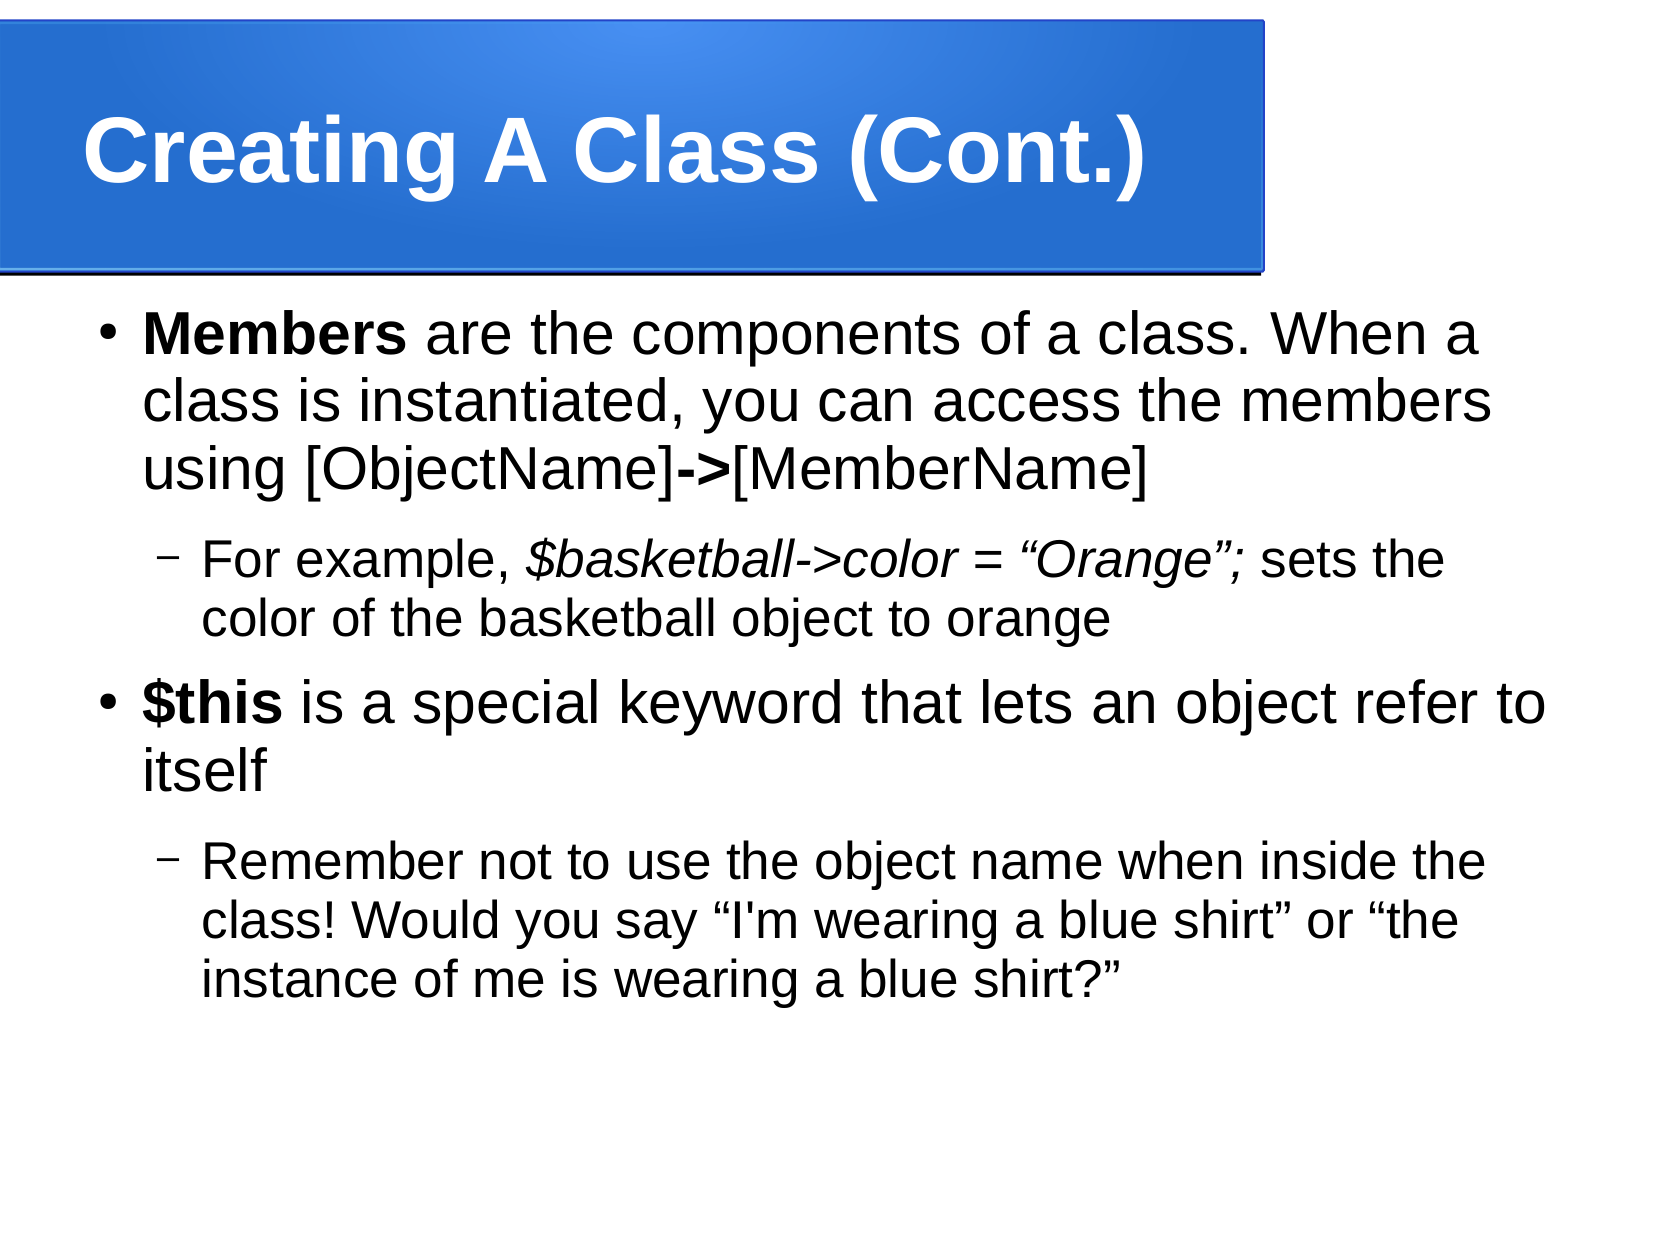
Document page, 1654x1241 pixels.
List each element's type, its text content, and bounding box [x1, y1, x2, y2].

list Members are the components of a class. When a class is instantiated, you can access the members using [ObjectName]->[MemberName] For example, $basketball->color = “Orange”; sets the color of the basketball object to orange $this is a special keyword that lets an object refer to itself Remember not to use the object name when inside the class! Would you say “I'm wearing a blue shirt” or “the instance of me is wearing a blue shirt?” [82, 299, 1571, 1019]
title Creating A Class (Cont.) [82, 47, 1235, 252]
